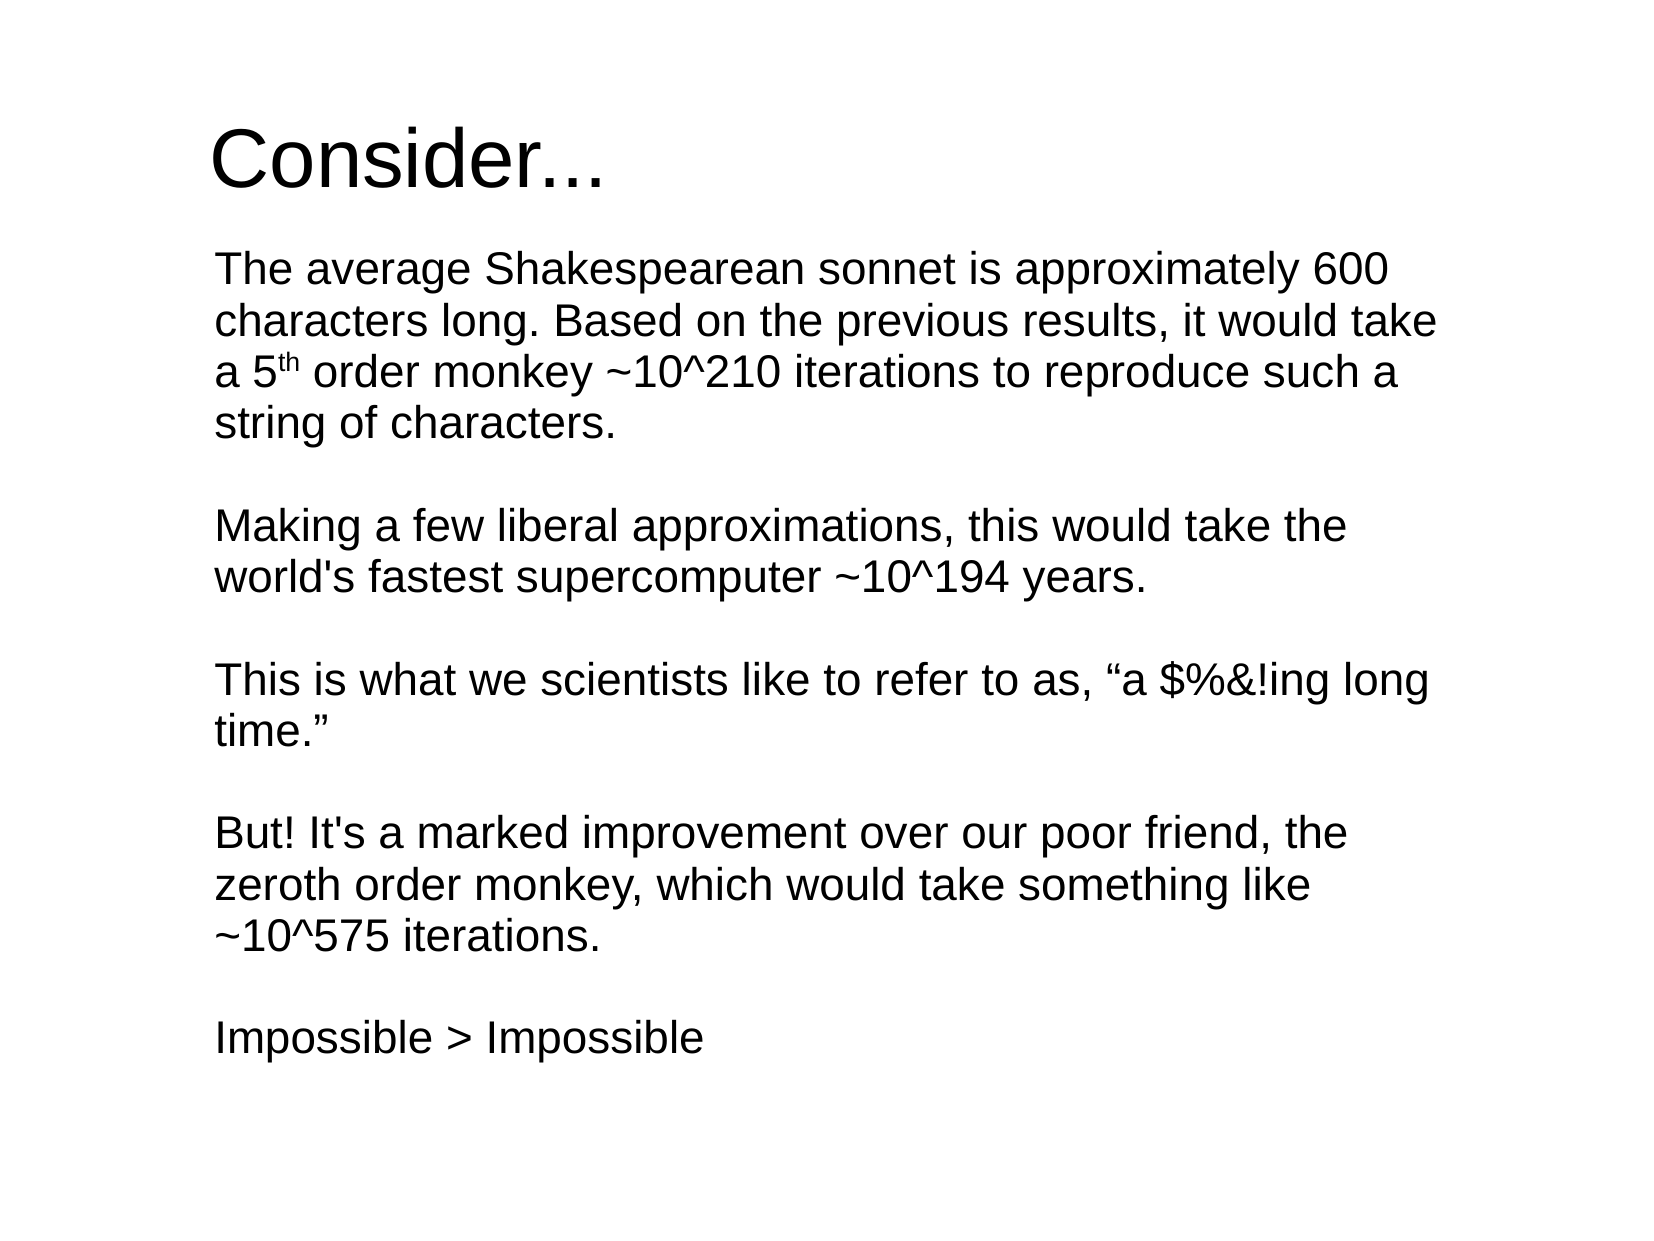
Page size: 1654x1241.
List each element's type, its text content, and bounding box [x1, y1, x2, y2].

text_box Consider... [195, 105, 1396, 213]
text_box The average Shakespearean sonnet is approximately 600 characters long. Based on the previous results, it would take a 5th order monkey ~10^210 iterations to reproduce such a string of characters. Making a few liberal approximations, this would take the world's fastest supercomputer ~10^194 years. This is what we scientists like to refer to as, “a $%&!ing long time.” But! It's a marked improvement over our poor friend, the zeroth order monkey, which would take something like ~10^575 iterations. Impossible > Impossible [199, 235, 1460, 1073]
